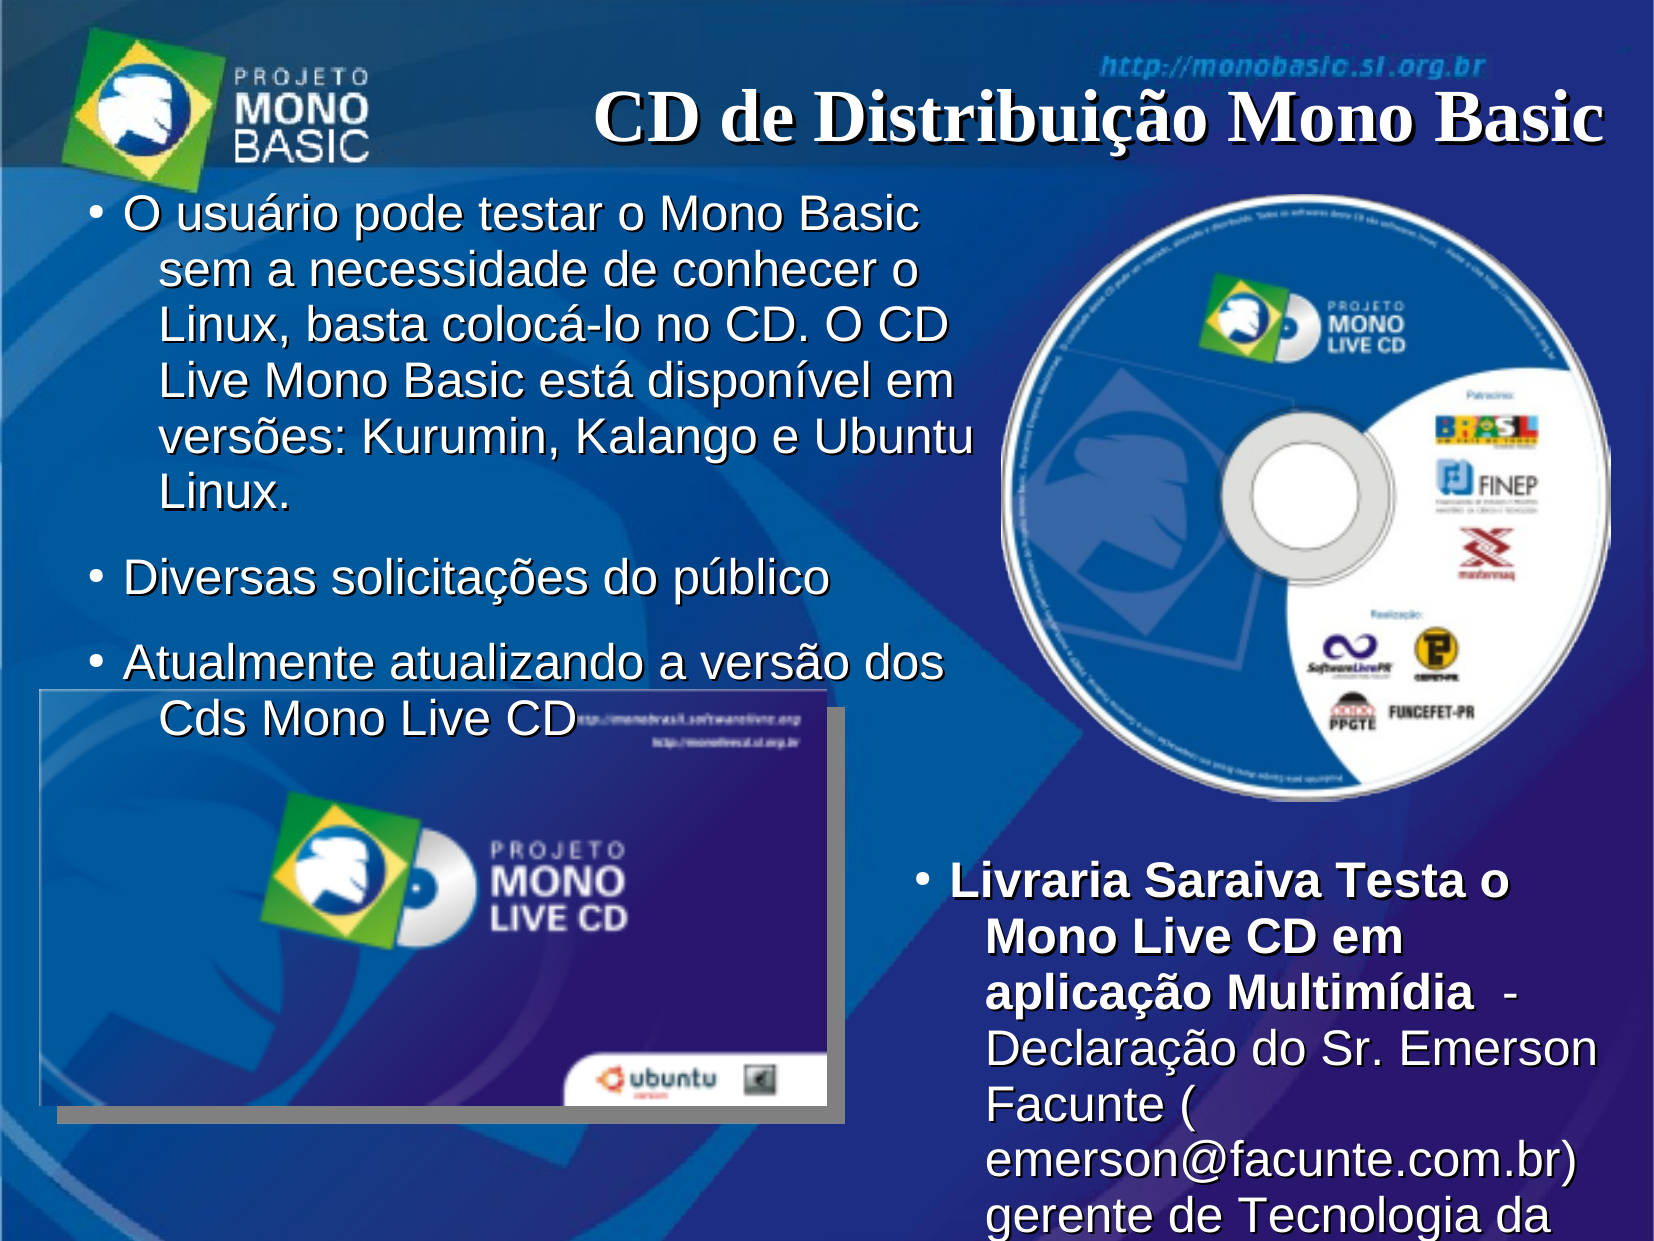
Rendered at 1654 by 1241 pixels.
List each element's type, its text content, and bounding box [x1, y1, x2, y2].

picture [994, 1210, 1004, 1229]
list O usuário pode testar o Mono Basic sem a necessidade de conhecer o Linux, basta colocá-lo no CD. O CD Live Mono Basic está disponível em versões: Kurumin, Kalango e Ubuntu Linux. Diversas solicitações do público Atualmente atualizando a versão dos Cds Mono Live CD [16, 185, 1007, 967]
text_box Livraria Saraiva Testa o Mono Live CD em aplicação Multimídia - Declaração do Sr. Emerson Facunte (emerson@facunte.com.br) gerente de Tecnologia da Saraiva, [843, 852, 1630, 1169]
title CD de Distribuição Mono Basic [222, 43, 1606, 191]
picture [1424, 1210, 1434, 1229]
picture [0, 0, 1654, 1241]
